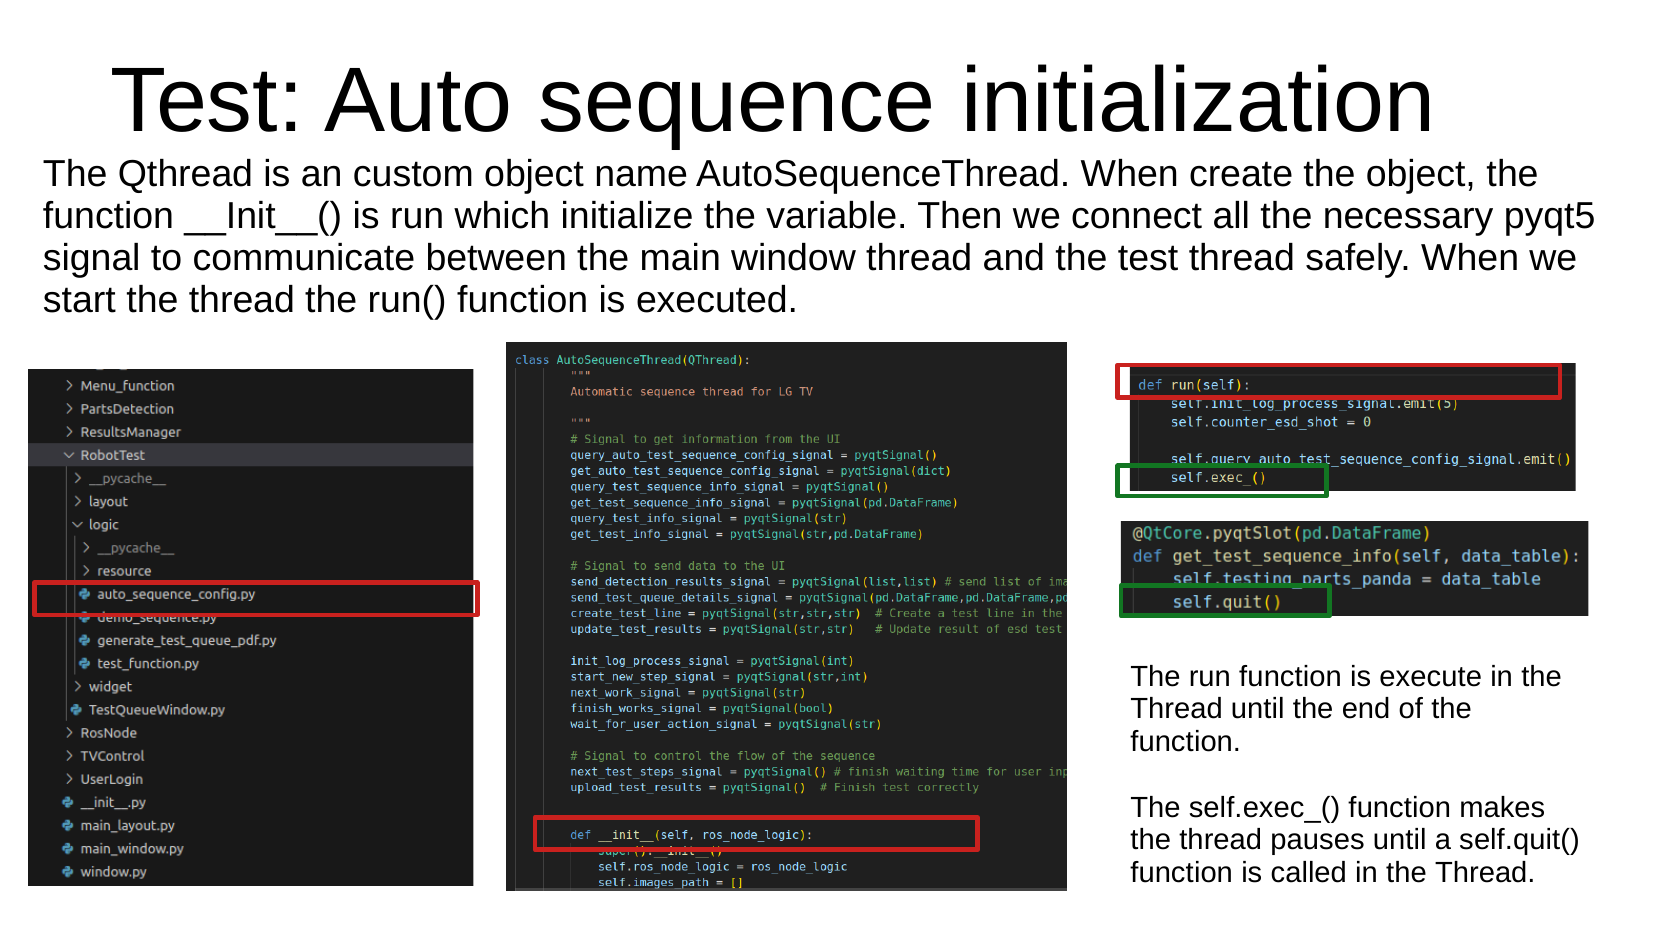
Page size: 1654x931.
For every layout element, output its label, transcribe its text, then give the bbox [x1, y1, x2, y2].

text_box The Qthread is an custom object name AutoSequenceThread. When create the object, the function __Init__() is run which initialize the variable. Then we connect all the necessary pyqt5 signal to communicate between the main window thread and the test thread safely. When we start the thread the run() function is executed. [28, 102, 1616, 370]
picture [1120, 521, 1589, 616]
picture [1123, 588, 1327, 613]
picture [1129, 363, 1576, 491]
picture [506, 342, 1067, 892]
picture [37, 585, 474, 613]
picture [28, 370, 474, 886]
text_box The run function is execute in the Thread until the end of the function. The self.exec_() function makes the thread pauses until a self.quit() function is called in the Thread. [1130, 659, 1590, 931]
picture [1129, 367, 1558, 395]
picture [1129, 468, 1324, 491]
title Test: Auto sequence initialization [0, 0, 1619, 202]
